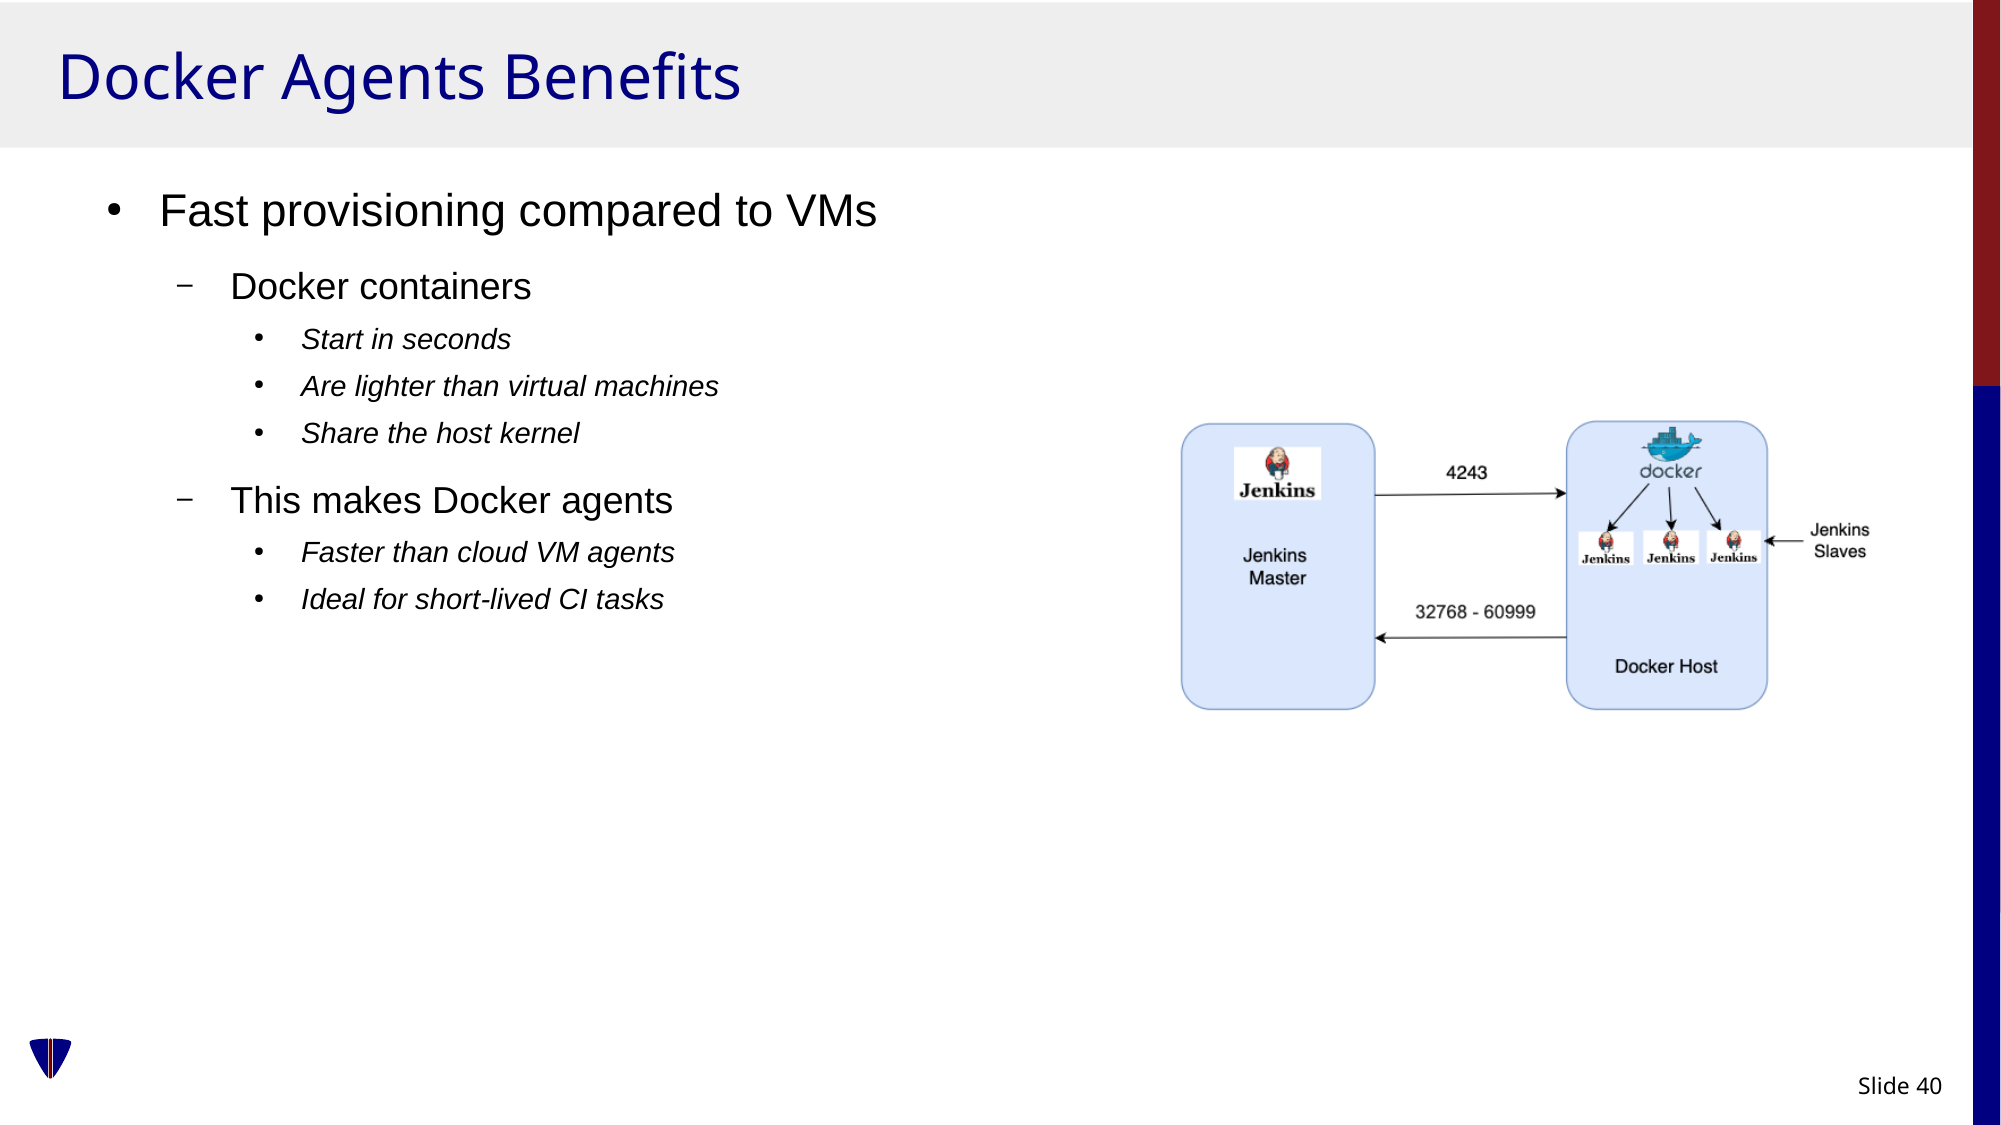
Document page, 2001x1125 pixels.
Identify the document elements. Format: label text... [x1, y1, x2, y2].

list Fast provisioning compared to VMs Docker containers Start in seconds Are lighter than virtual machines Share the host kernel This makes Docker agents Faster than cloud VM agents Ideal for short-lived CI tasks [88, 177, 1123, 1034]
title Docker Agents Benefits [0, 2, 1973, 148]
picture [1148, 368, 1890, 768]
